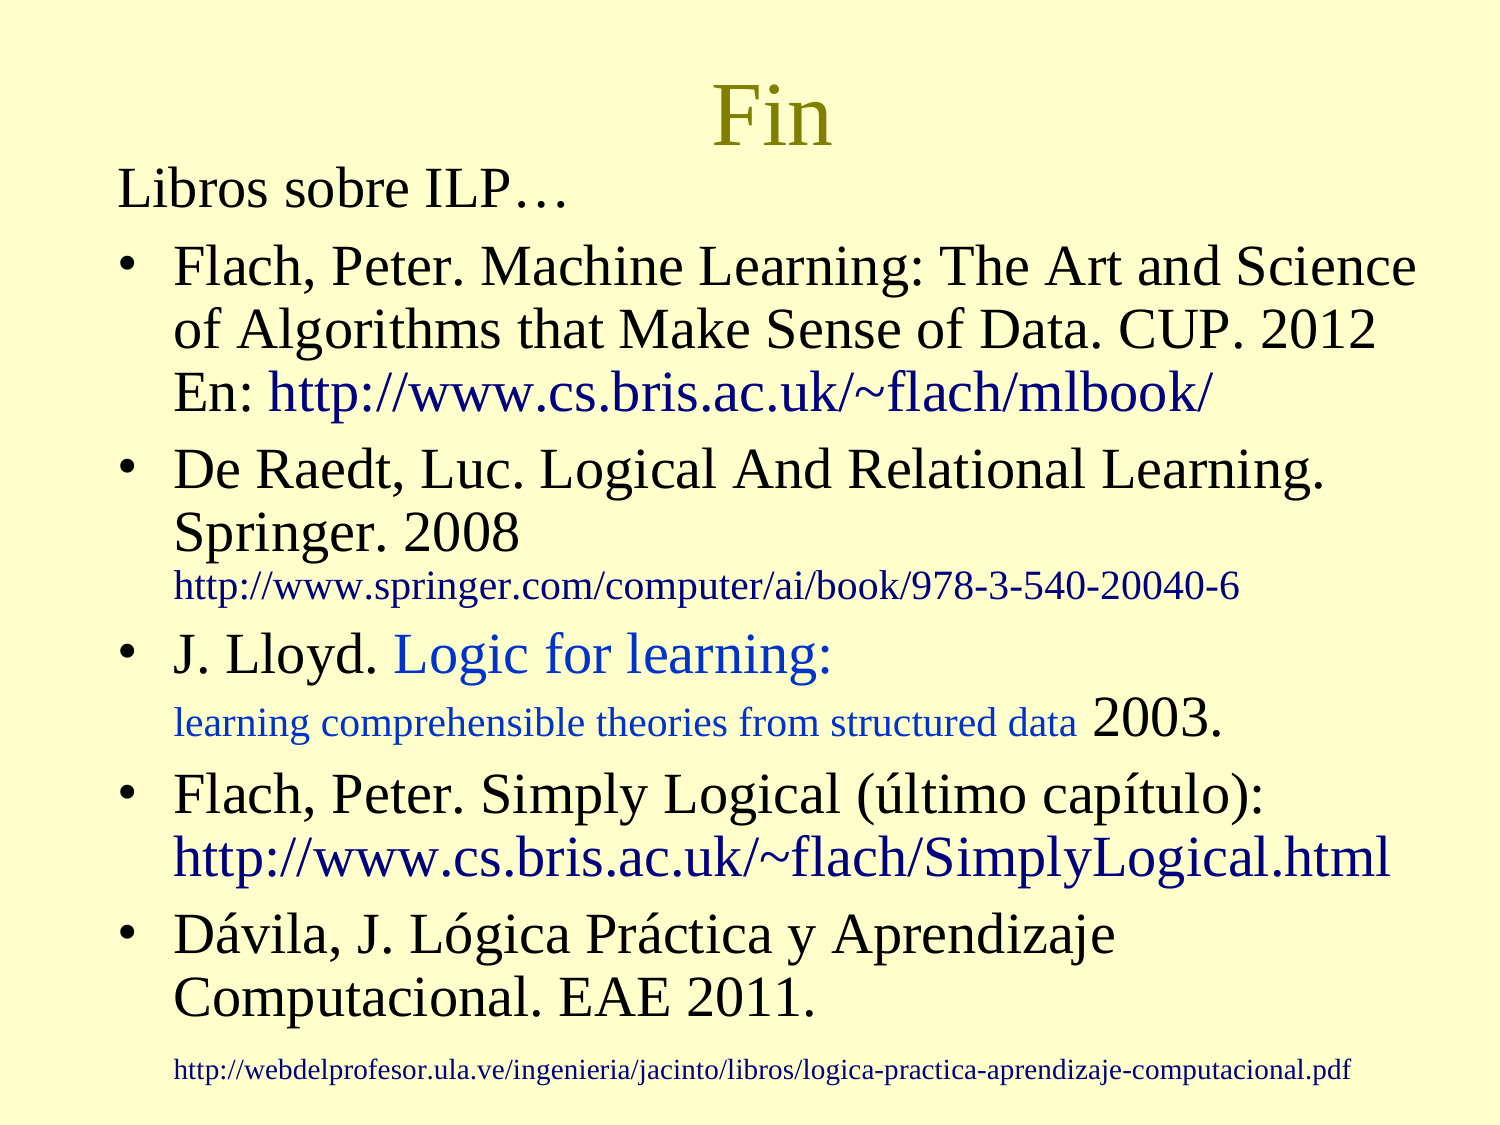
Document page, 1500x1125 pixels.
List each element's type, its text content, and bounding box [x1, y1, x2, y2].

list Libros sobre ILP… Flach, Peter. Machine Learning: The Art and Science of Algorithms that Make Sense of Data. CUP. 2012 En: http://www.cs.bris.ac.uk/~flach/mlbook/ De Raedt, Luc. Logical And Relational Learning. Springer. 2008 http://www.springer.com/computer/ai/book/978-3-540-20040-6 J. Lloyd. Logic for learning: learning comprehensible theories from structured data 2003. Flach, Peter. Simply Logical (último capítulo): http://www.cs.bris.ac.uk/~flach/SimplyLogical.html Dávila, J. Lógica Práctica y Aprendizaje Computacional. EAE 2011. http://webdelprofesor.ula.ve/ingenieria/jacinto/libros/logica-practica-aprendizaje-computacional.pdf [102, 149, 1441, 1102]
title Fin [135, 15, 1411, 149]
